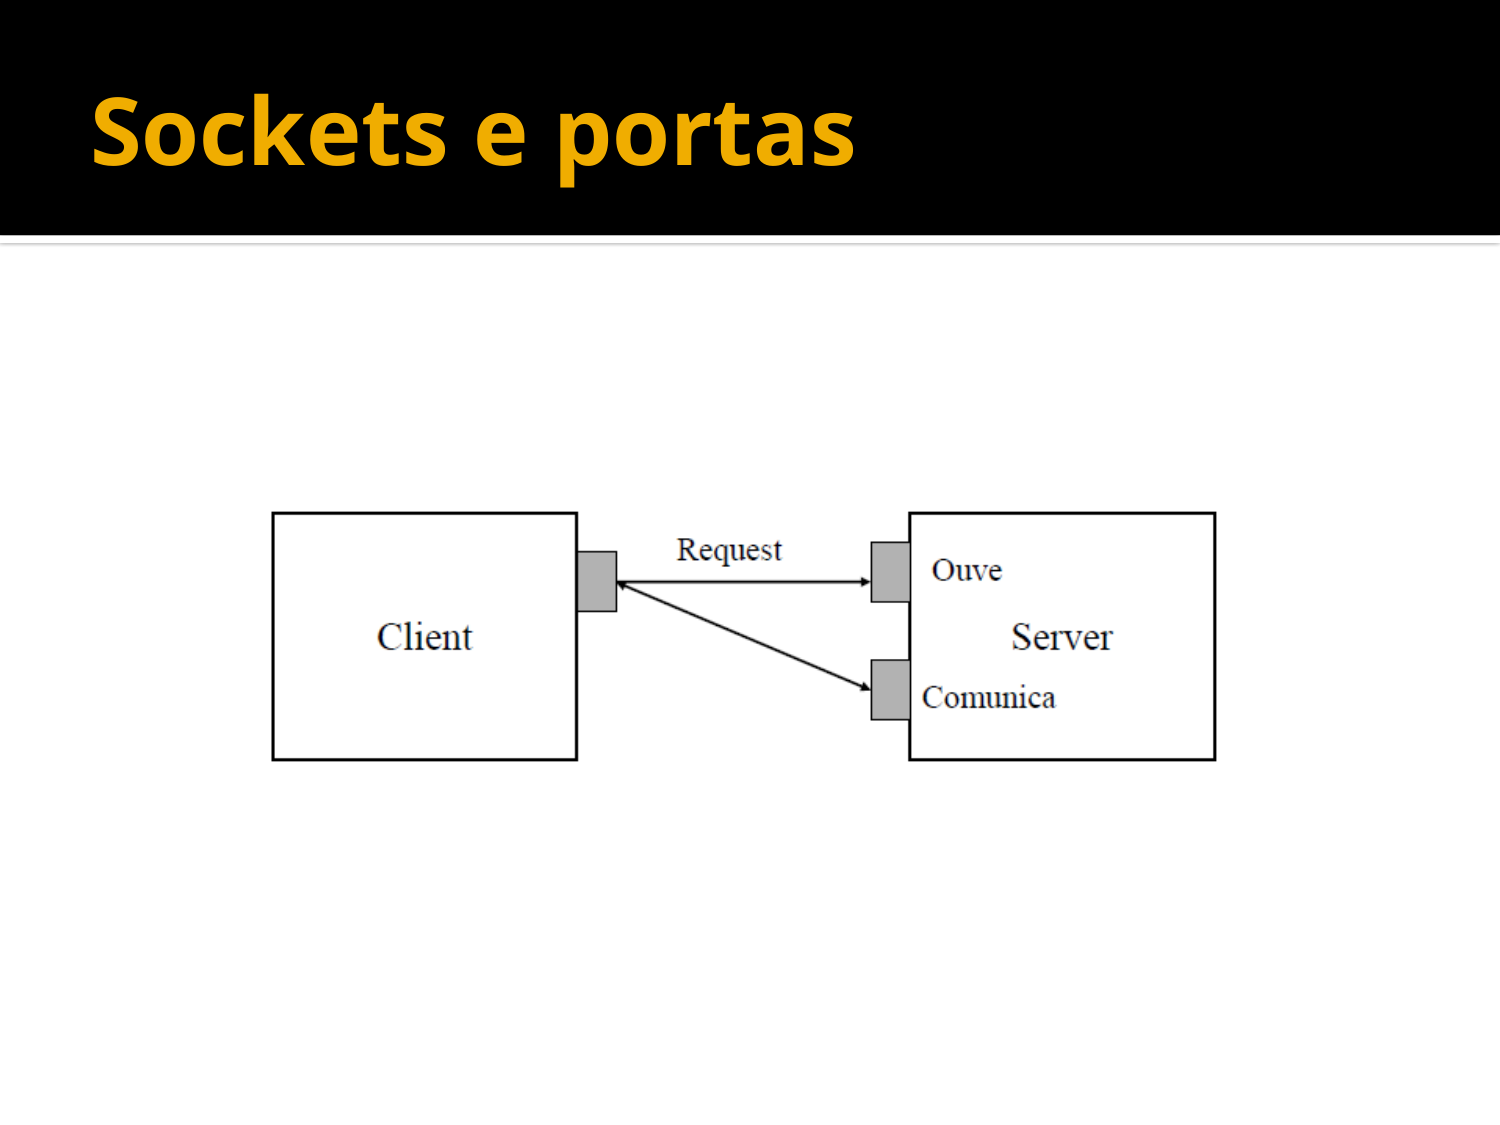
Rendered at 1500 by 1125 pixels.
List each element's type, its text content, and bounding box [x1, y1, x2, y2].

title Sockets e portas [75, 24, 1425, 231]
picture [253, 479, 1262, 804]
